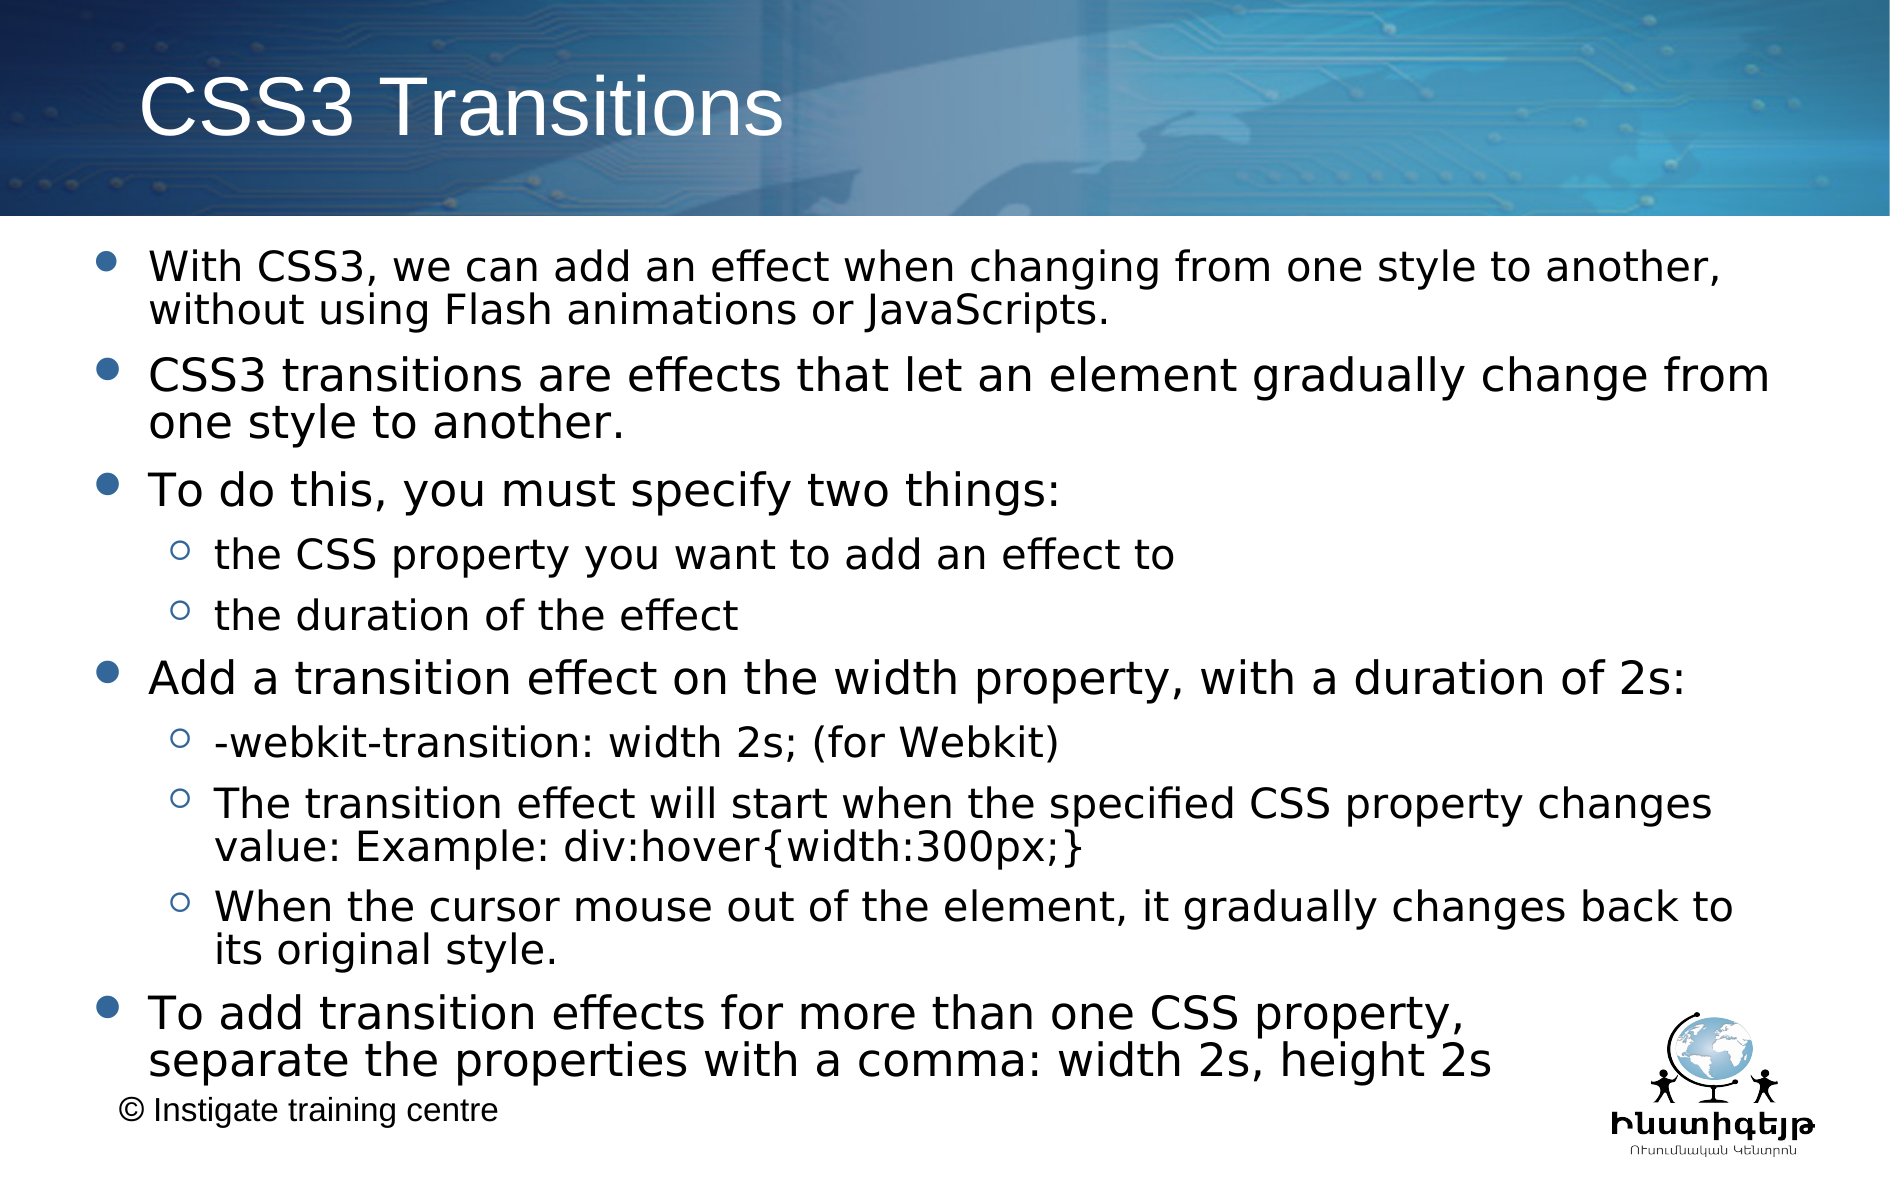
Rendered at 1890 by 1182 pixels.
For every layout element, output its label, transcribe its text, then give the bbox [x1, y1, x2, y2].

list With CSS3, we can add an effect when changing from one style to another, without using Flash animations or JavaScripts. CSS3 transitions are effects that let an element gradually change from one style to another. To do this, you must specify two things: the CSS property you want to add an effect to the duration of the effect Add a transition effect on the width property, with a duration of 2s: -webkit-transition: width 2s; (for Webkit) The transition effect will start when the specified CSS property changes value: Example: div:hover{width:300px;} When the cursor mouse out of the element, it gradually changes back to its original style. To add transition effects for more than one CSS property, separate the properties with a comma: width 2s, height 2s [93, 247, 1783, 274]
text_box CSS3 Transitions [138, 82, 1801, 88]
picture [0, 0, 1890, 216]
picture [1612, 1012, 1815, 1157]
